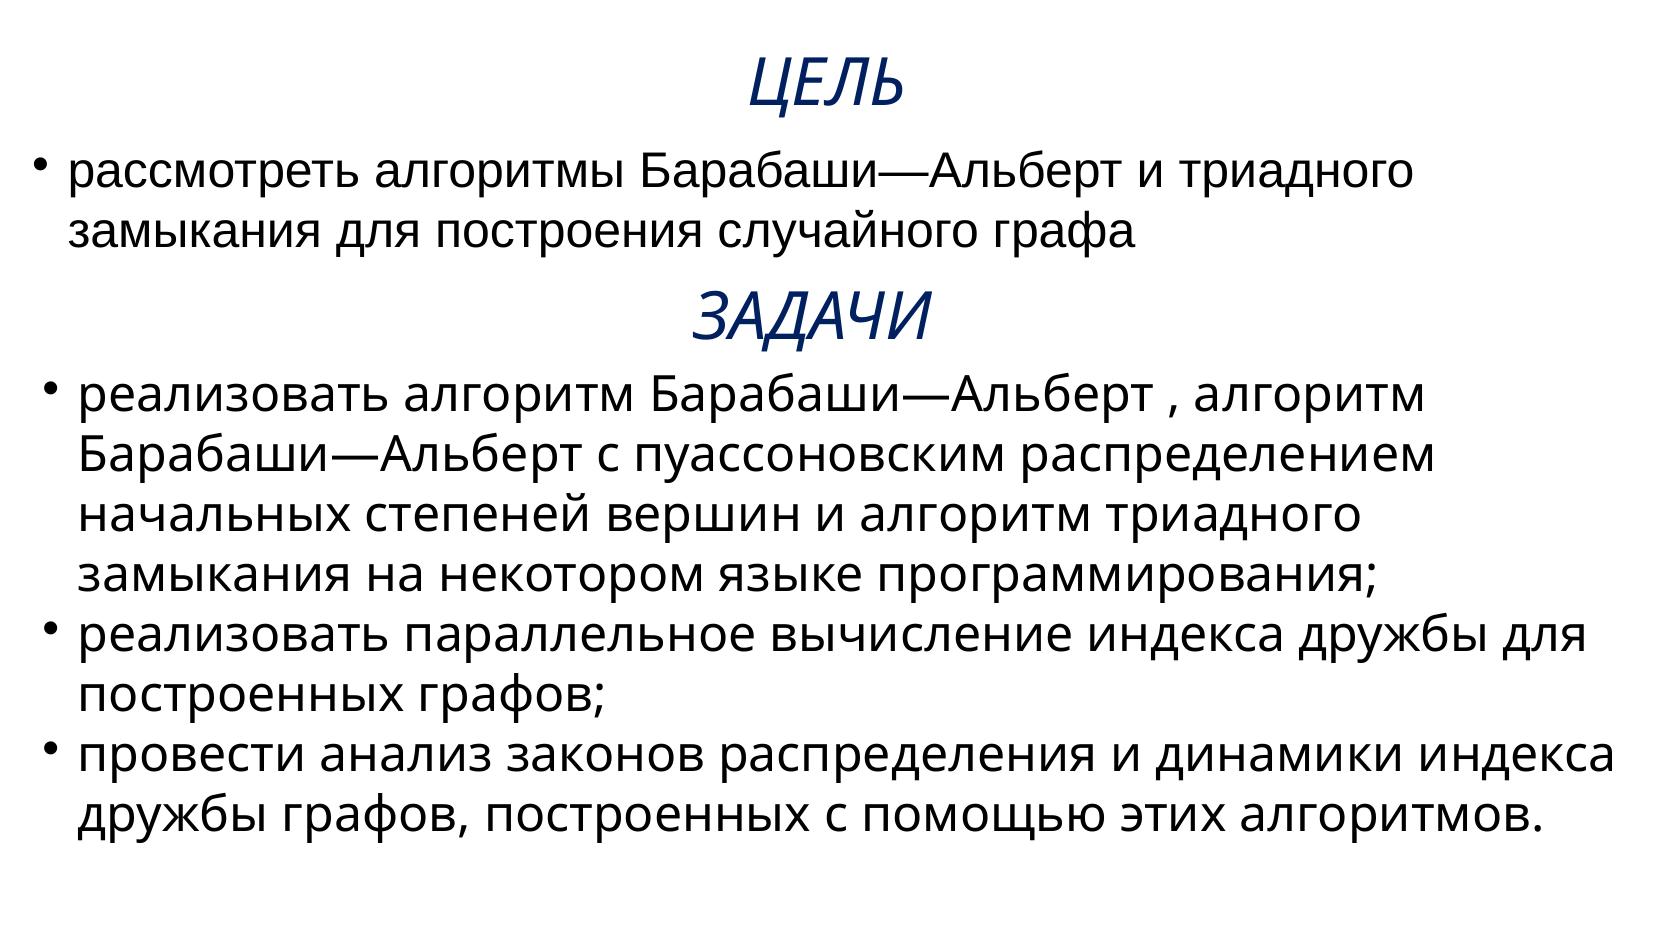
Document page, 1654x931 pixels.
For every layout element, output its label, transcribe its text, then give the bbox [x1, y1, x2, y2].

text_box ЦЕЛЬ [732, 31, 922, 127]
text_box реализовать алгоритм Барабаши—Альберт , алгоритм Барабаши—Альберт с пуассоновским распределением начальных степеней вершин и алгоритм триадного замыкания на некотором языке программирования; реализовать параллельное вычисление индекса дружбы для построенных графов; провести анализ законов распределения и динамики индекса дружбы графов, построенных с помощью этих алгоритмов. [27, 354, 1644, 916]
text_box рассмотреть алгоритмы Барабаши—Альберт и триадного замыкания для построения случайного графа [17, 129, 1633, 266]
text_box ЗАДАЧИ [679, 265, 975, 354]
